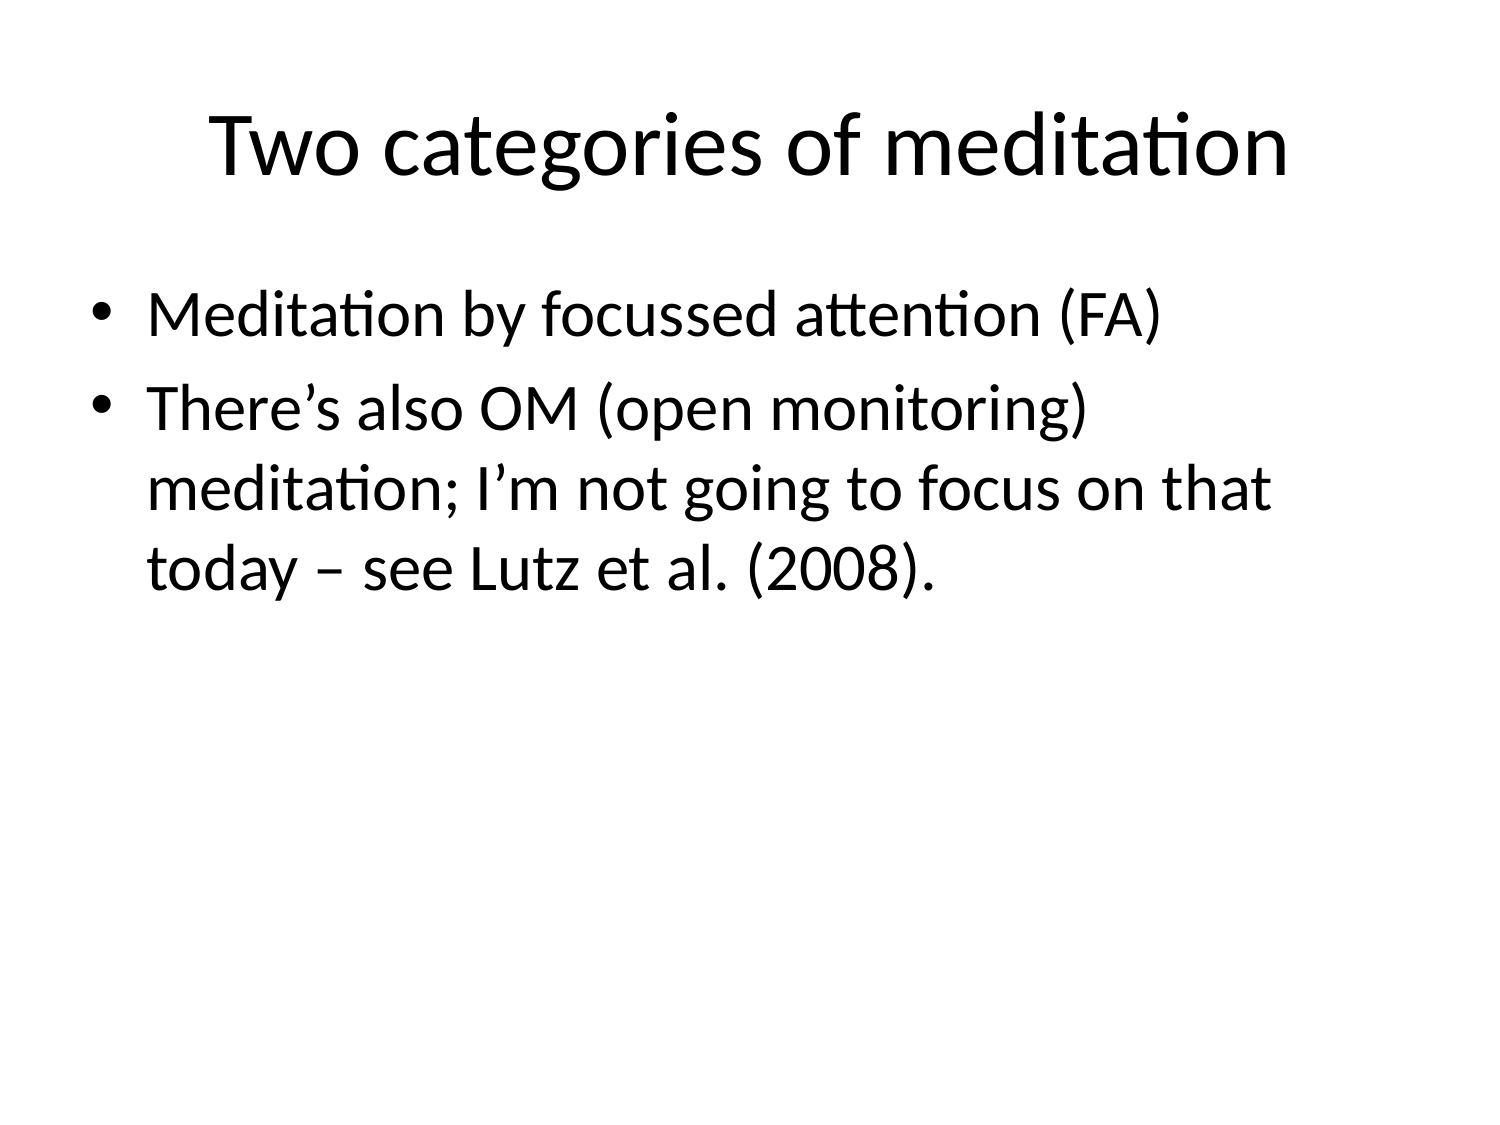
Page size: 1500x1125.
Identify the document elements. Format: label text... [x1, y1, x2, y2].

title Two categories of meditation [75, 45, 1425, 233]
list Meditation by focussed attention (FA) There’s also OM (open monitoring) meditation; I’m not going to focus on that today – see Lutz et al. (2008). [75, 262, 1425, 1005]
